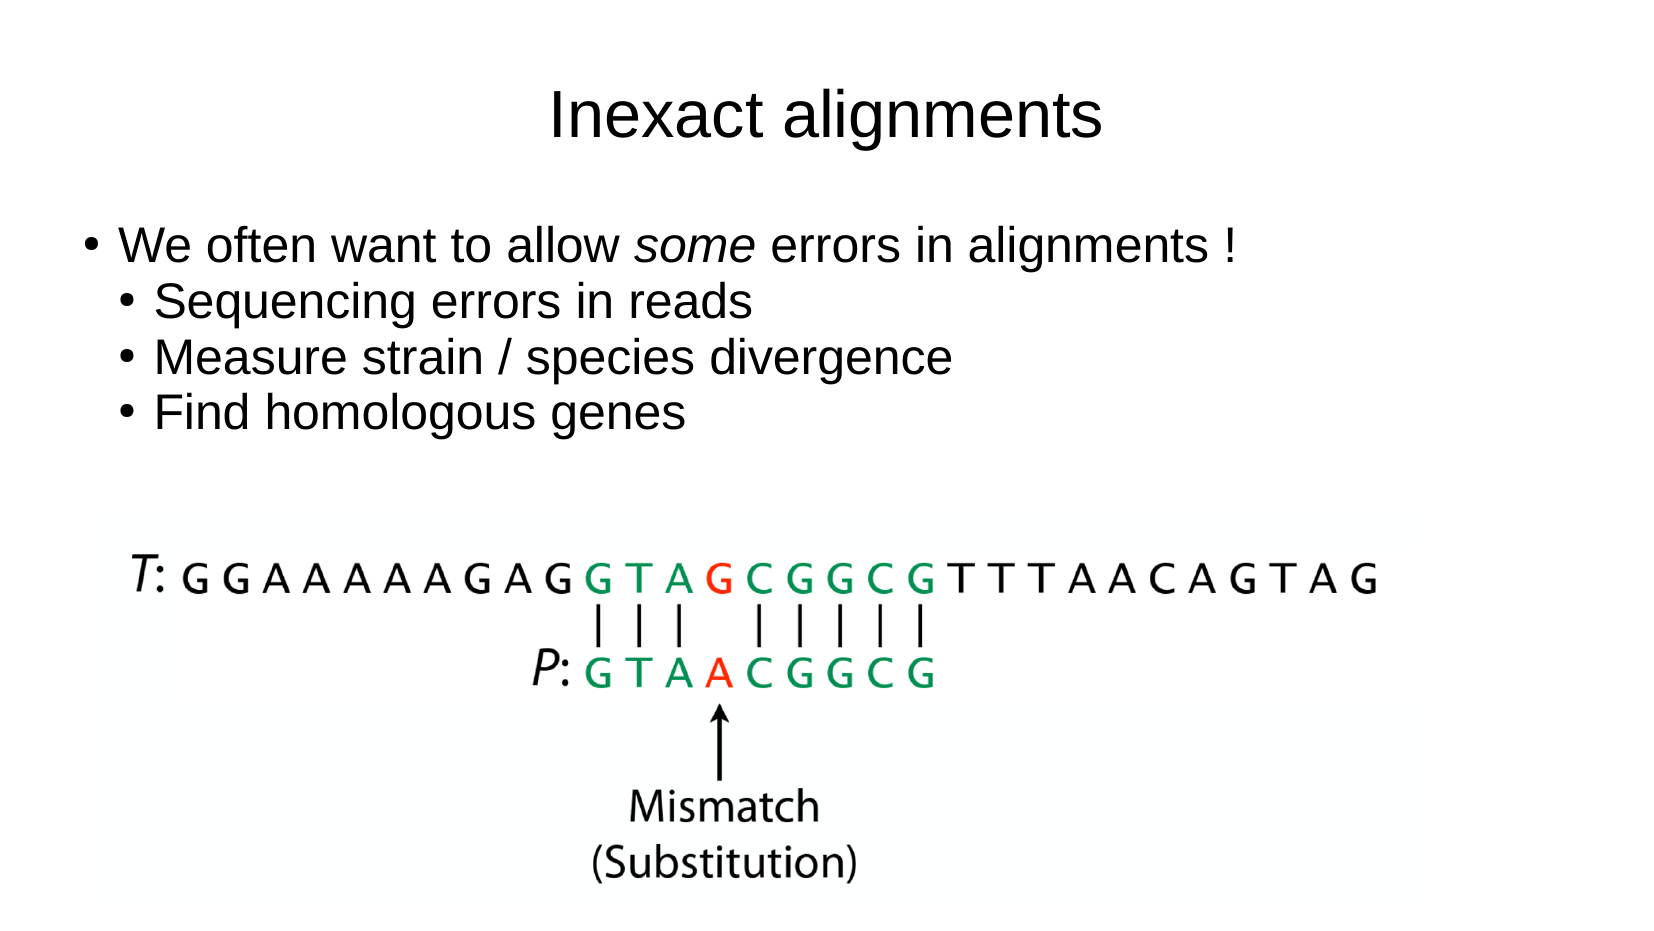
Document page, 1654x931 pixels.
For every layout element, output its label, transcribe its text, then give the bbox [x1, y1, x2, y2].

subtitle We often want to allow some errors in alignments ! Sequencing errors in reads Measure strain / species divergence Find homologous genes [82, 217, 1571, 758]
picture [92, 507, 1422, 903]
title Inexact alignments [82, 37, 1571, 193]
